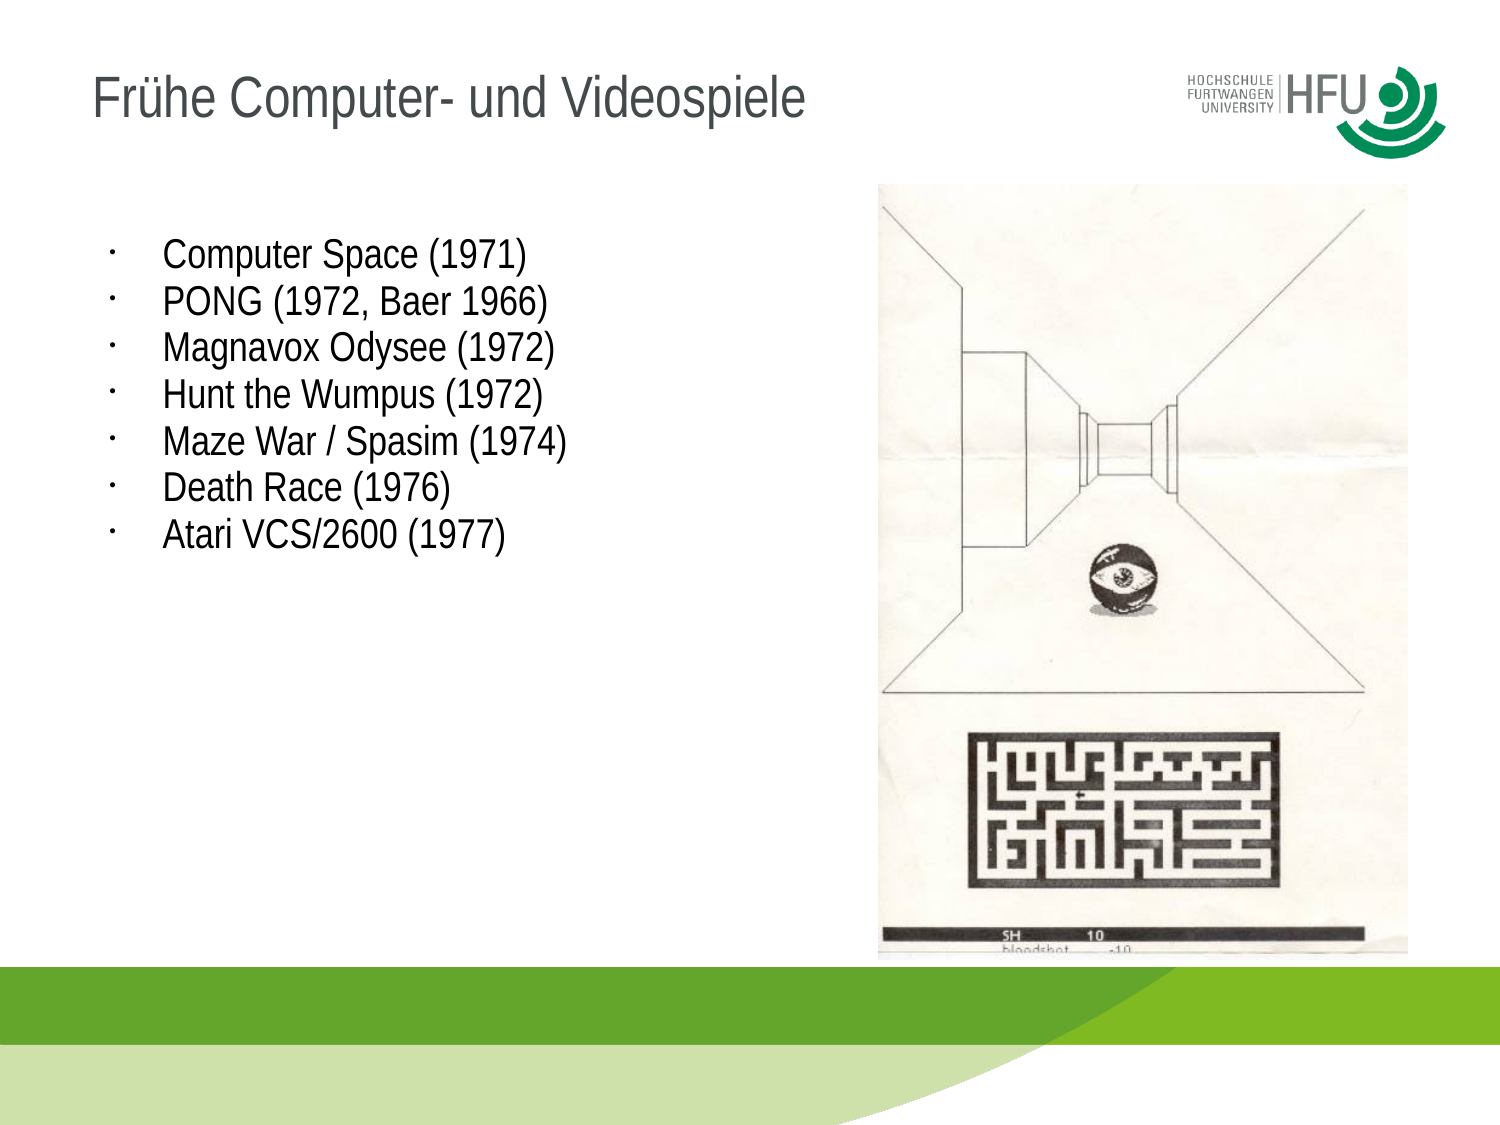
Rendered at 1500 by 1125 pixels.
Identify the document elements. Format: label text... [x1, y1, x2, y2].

title Frühe Computer- und Videospiele [77, 64, 1353, 153]
picture [1166, 53, 1454, 164]
picture [0, 967, 1500, 1125]
list Computer Space (1971) PONG (1972, Baer 1966) Magnavox Odysee (1972) Hunt the Wumpus (1972) Maze War / Spasim (1974) Death Race (1976) Atari VCS/2600 (1977) [76, 172, 1447, 953]
picture [878, 184, 1408, 961]
